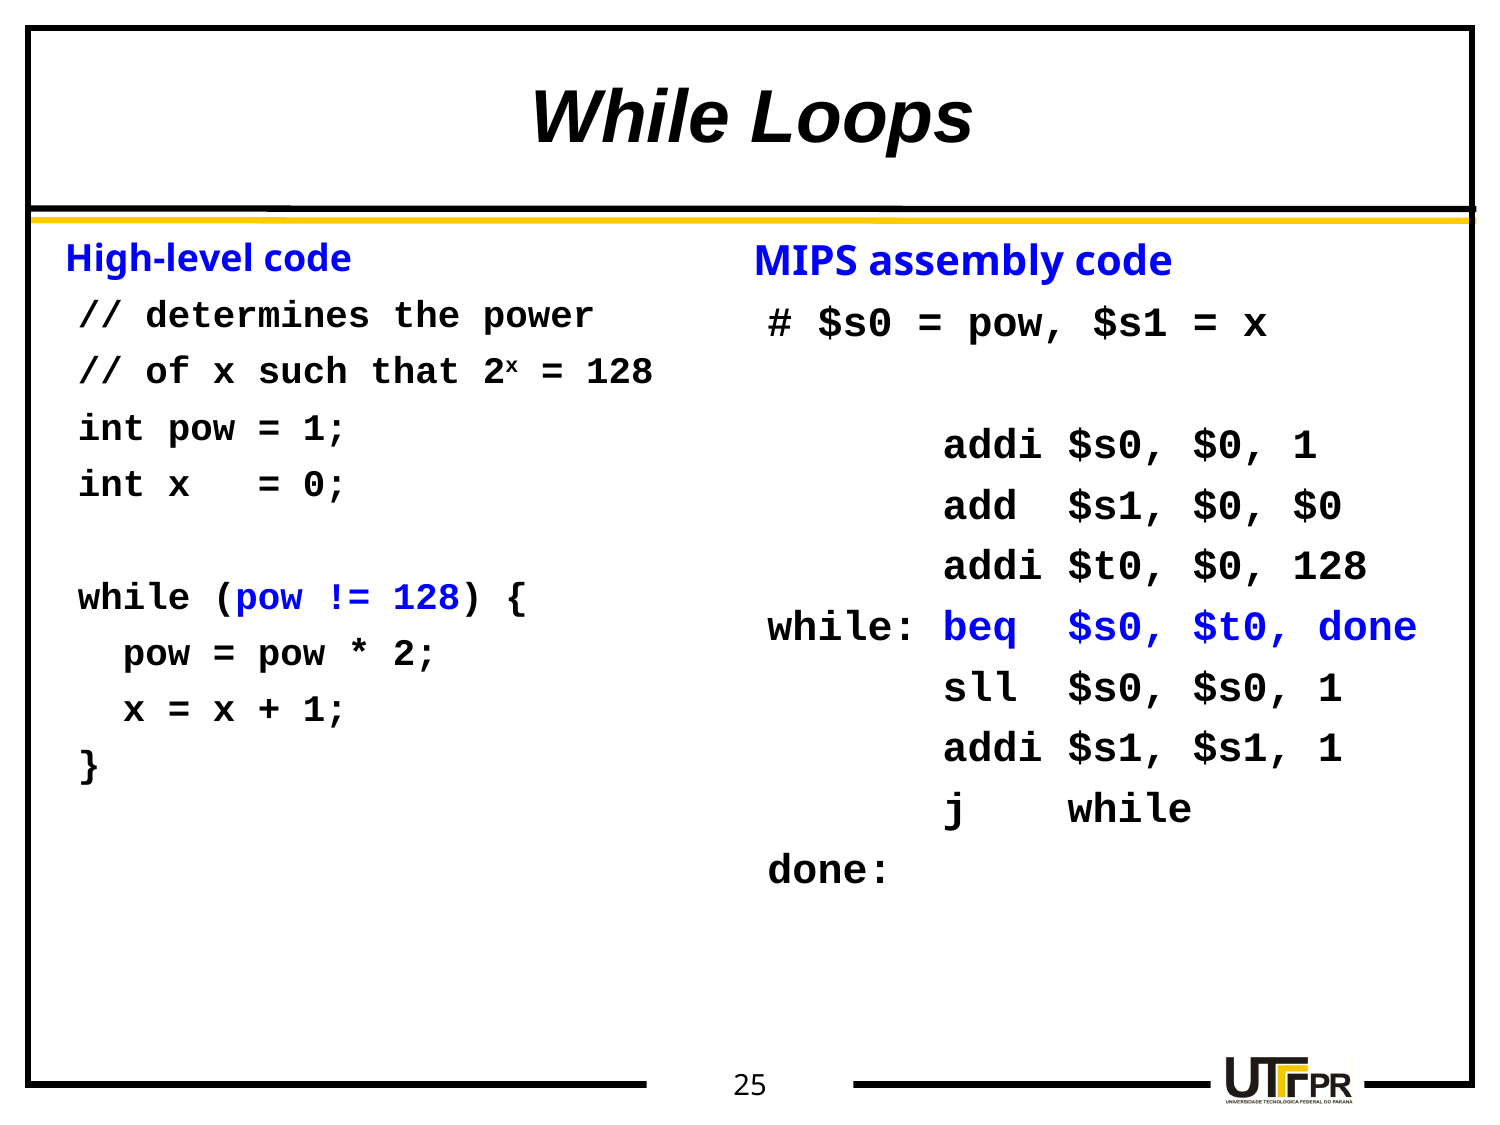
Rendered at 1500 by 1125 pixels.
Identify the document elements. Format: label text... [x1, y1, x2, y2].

text_box MIPS assembly code # $s0 = pow, $s1 = x addi $s0, $0, 1 add $s1, $0, $0 addi $t0, $0, 128 while: beq $s0, $t0, done sll $s0, $s0, 1 addi $s1, $s1, 1 j while done: [738, 231, 1471, 965]
text_box High-level code // determines the power // of x such that 2x = 128 int pow = 1; int x = 0; while (pow != 128) { pow = pow * 2; x = x + 1; } [50, 231, 727, 920]
picture [1225, 1057, 1353, 1104]
title While Loops [29, 29, 1477, 207]
